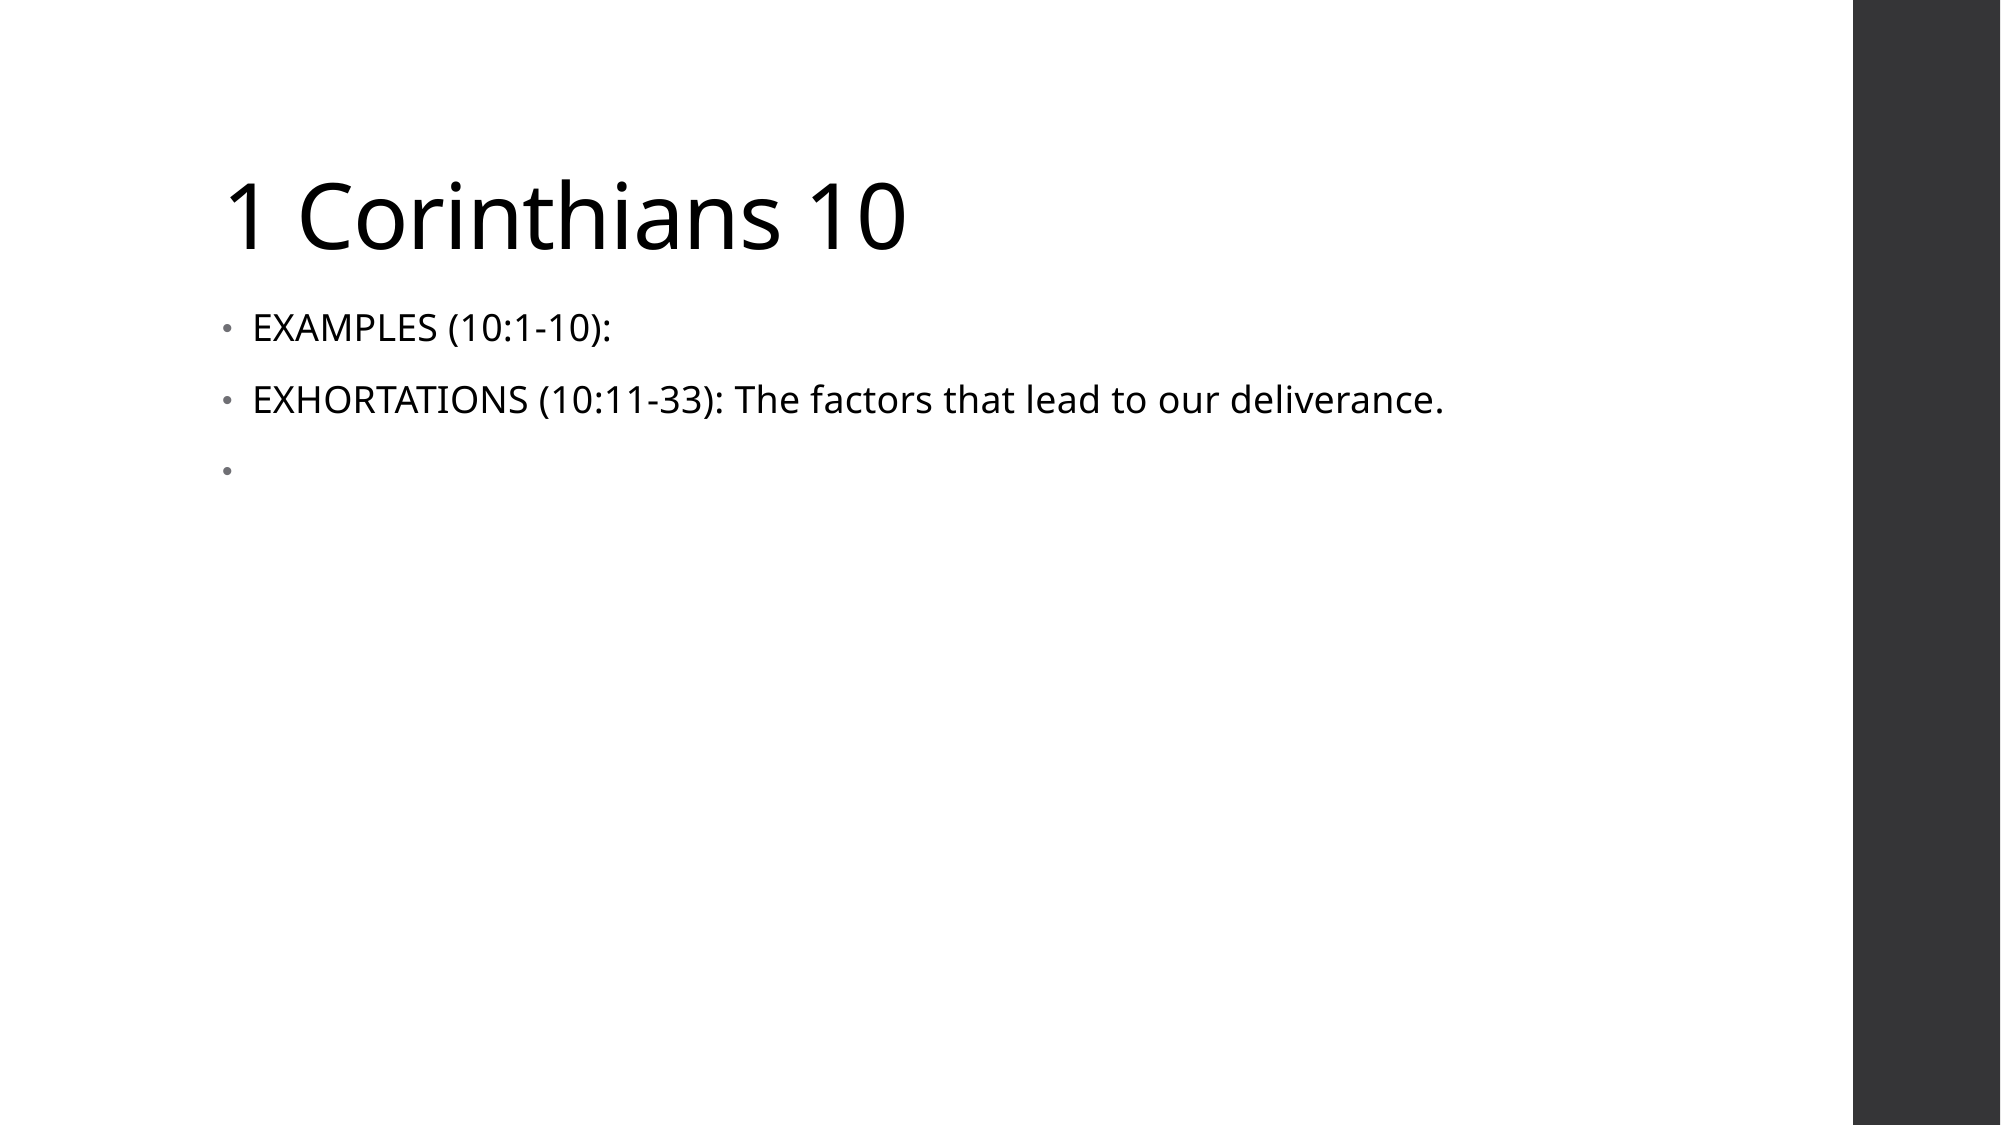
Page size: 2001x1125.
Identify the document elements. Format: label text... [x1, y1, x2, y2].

list EXAMPLES (10:1-10): EXHORTATIONS (10:11-33): The factors that lead to our deliverance. [206, 299, 1617, 1014]
title 1 Corinthians 10 [206, 60, 1797, 278]
